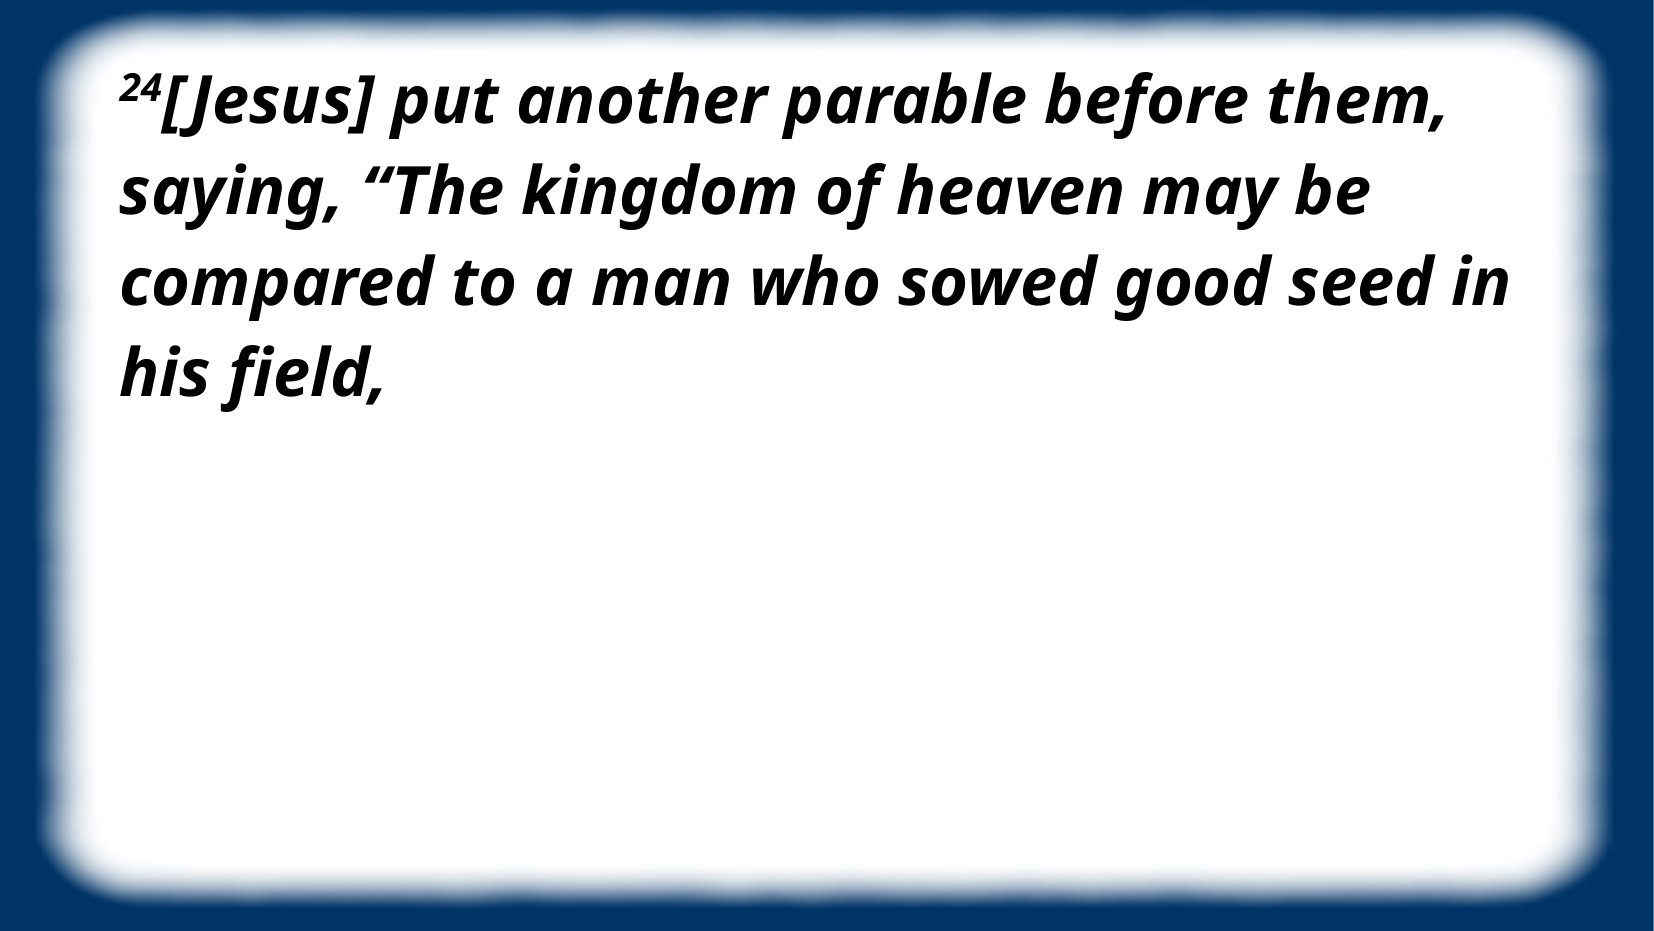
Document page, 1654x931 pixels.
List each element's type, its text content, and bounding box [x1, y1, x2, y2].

picture [0, 0, 1654, 931]
text_box 24[Jesus] put another parable before them, saying, “The kingdom of heaven may be compared to a man who sowed good seed in his field, [105, 45, 1546, 415]
